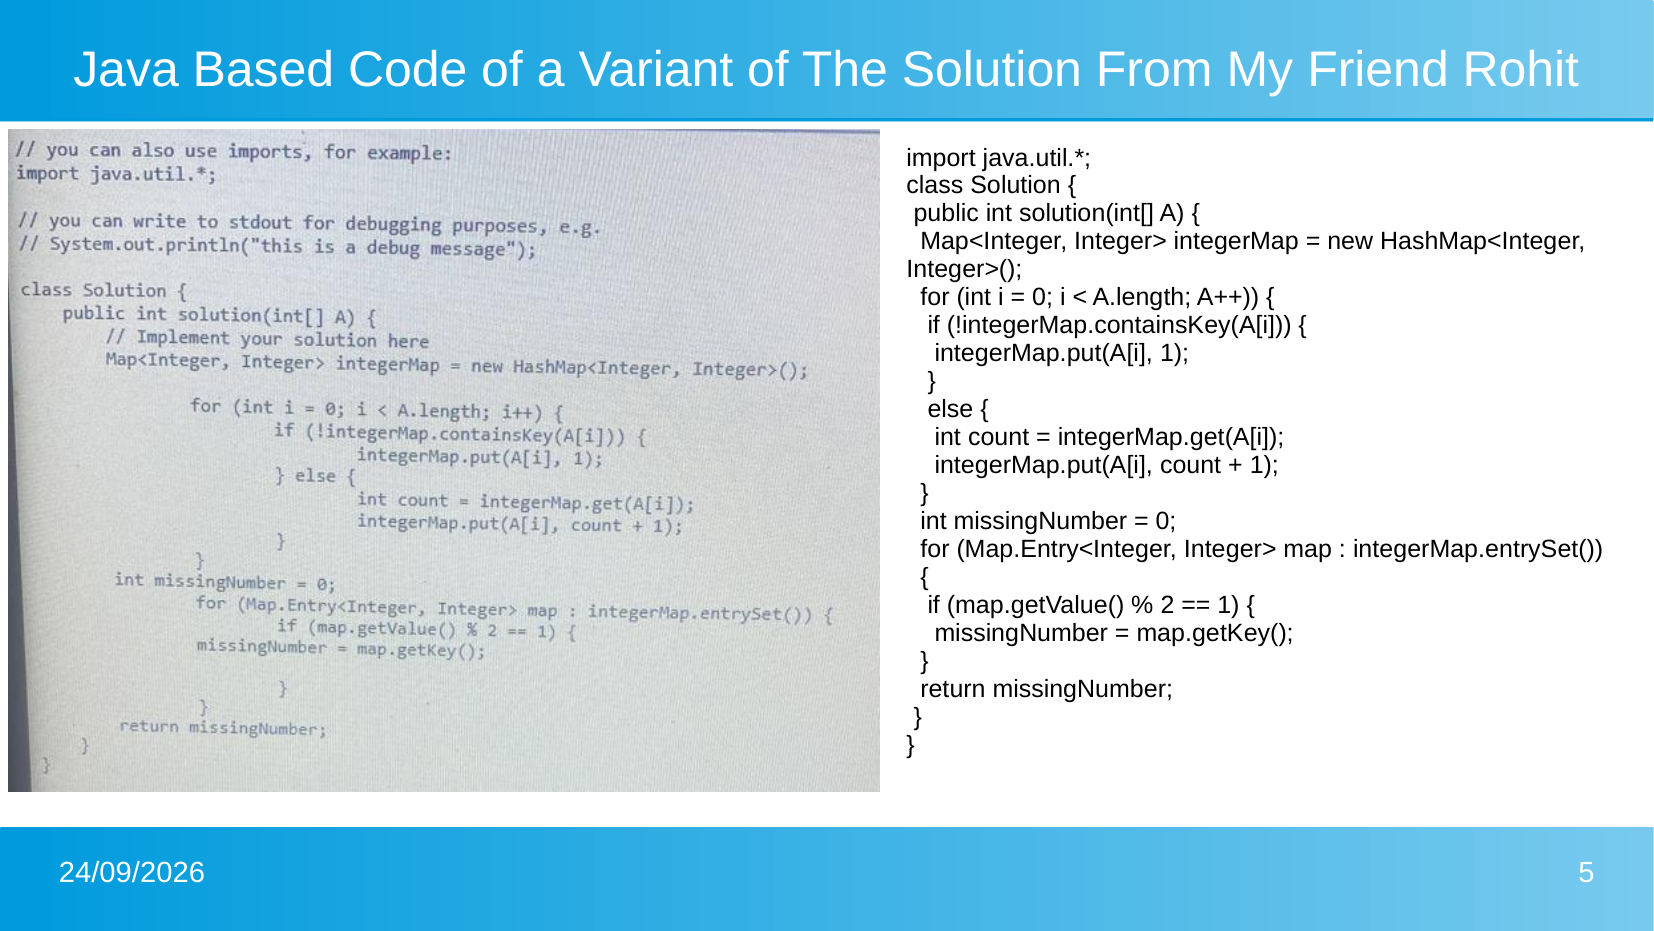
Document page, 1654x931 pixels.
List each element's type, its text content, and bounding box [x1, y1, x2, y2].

picture [8, 129, 880, 792]
text_box import java.util.*; class Solution { public int solution(int[] A) { Map<Integer, Integer> integerMap = new HashMap<Integer, Integer>(); for (int i = 0; i < A.length; A++)) { if (!integerMap.containsKey(A[i])) { integerMap.put(A[i], 1); } else { int count = integerMap.get(A[i]); integerMap.put(A[i], count + 1); } int missingNumber = 0; for (Map.Entry<Integer, Integer> map : integerMap.entrySet()) { if (map.getValue() % 2 == 1) { missingNumber = map.getKey(); } return missingNumber; } } [891, 135, 1625, 767]
title Java Based Code of a Variant of The Solution From My Friend Rohit [59, 29, 1595, 108]
